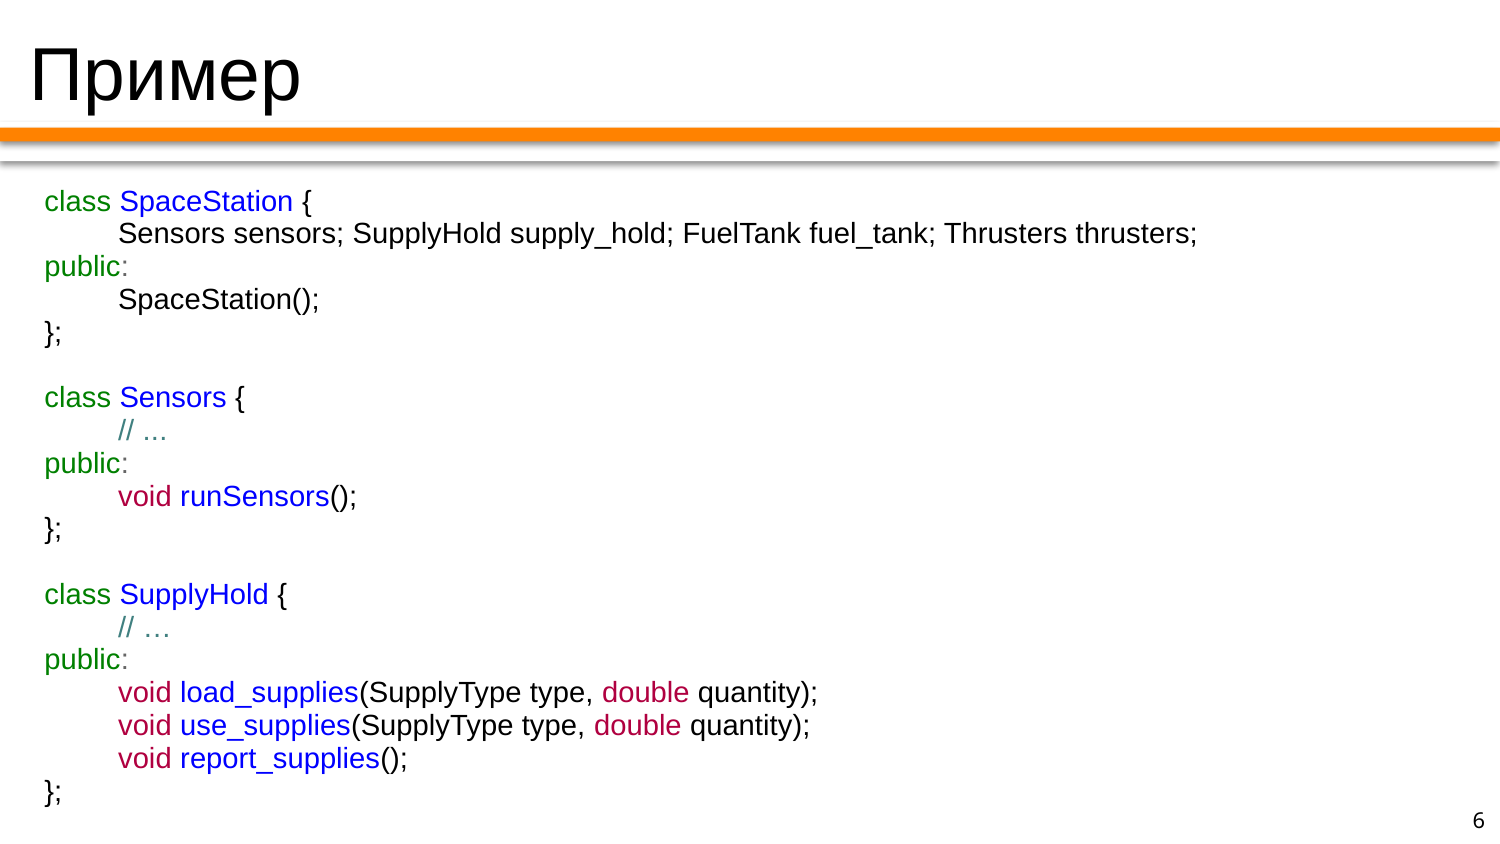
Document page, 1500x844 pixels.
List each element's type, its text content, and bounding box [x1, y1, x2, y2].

text_box class SpaceStation { Sensors sensors; SupplyHold supply_hold; FuelTank fuel_tank; Thrusters thrusters; public: SpaceStation(); }; class Sensors { // ... public: void runSensors(); }; class SupplyHold { // … public: void load_supplies(SupplyType type, double quantity); void use_supplies(SupplyType type, double quantity); void report_supplies(); }; [29, 177, 1447, 827]
title Пример [29, 0, 1500, 148]
